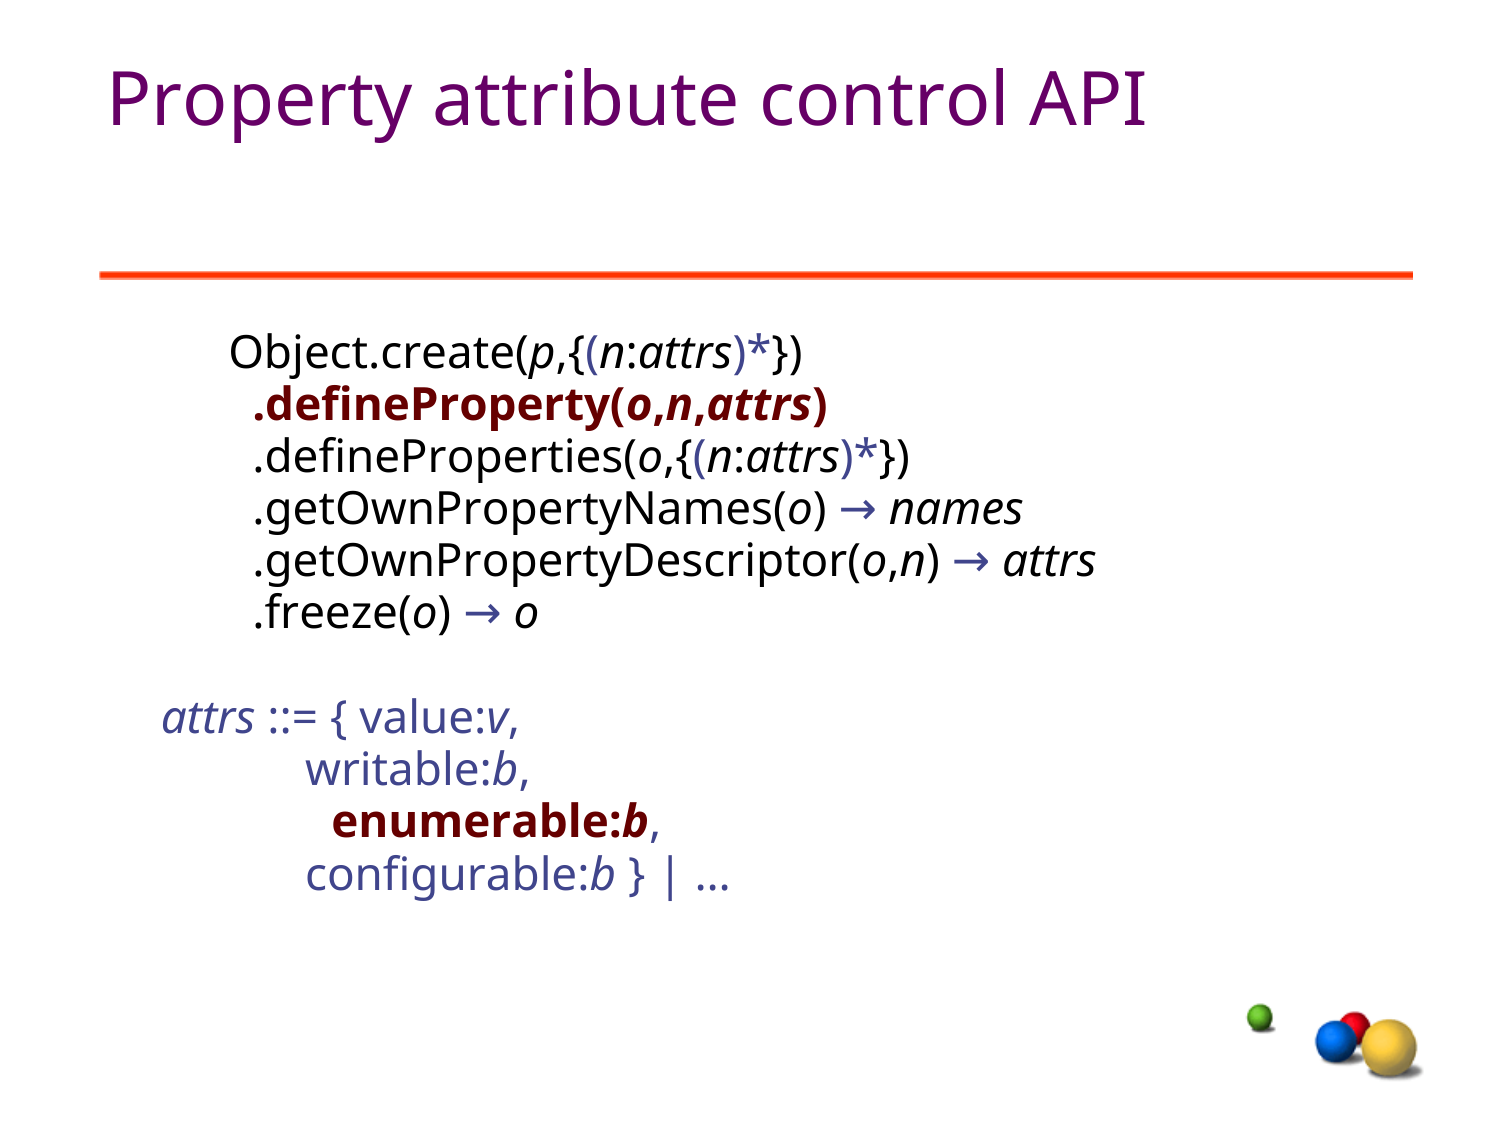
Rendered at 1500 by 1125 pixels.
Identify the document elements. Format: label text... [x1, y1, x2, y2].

picture [1224, 999, 1449, 1083]
title Property attribute control API [106, 57, 1369, 231]
subtitle Object.create(p,{(n:attrs)*}) .defineProperty(o,n,attrs) .defineProperties(o,{(n:attrs)*}) .getOwnPropertyNames(o) → names .getOwnPropertyDescriptor(o,n) → attrs .freeze(o) → o attrs ::= { value:v, writable:b, enumerable:b, configurable:b } | … [144, 326, 1407, 1040]
picture [99, 271, 1413, 280]
